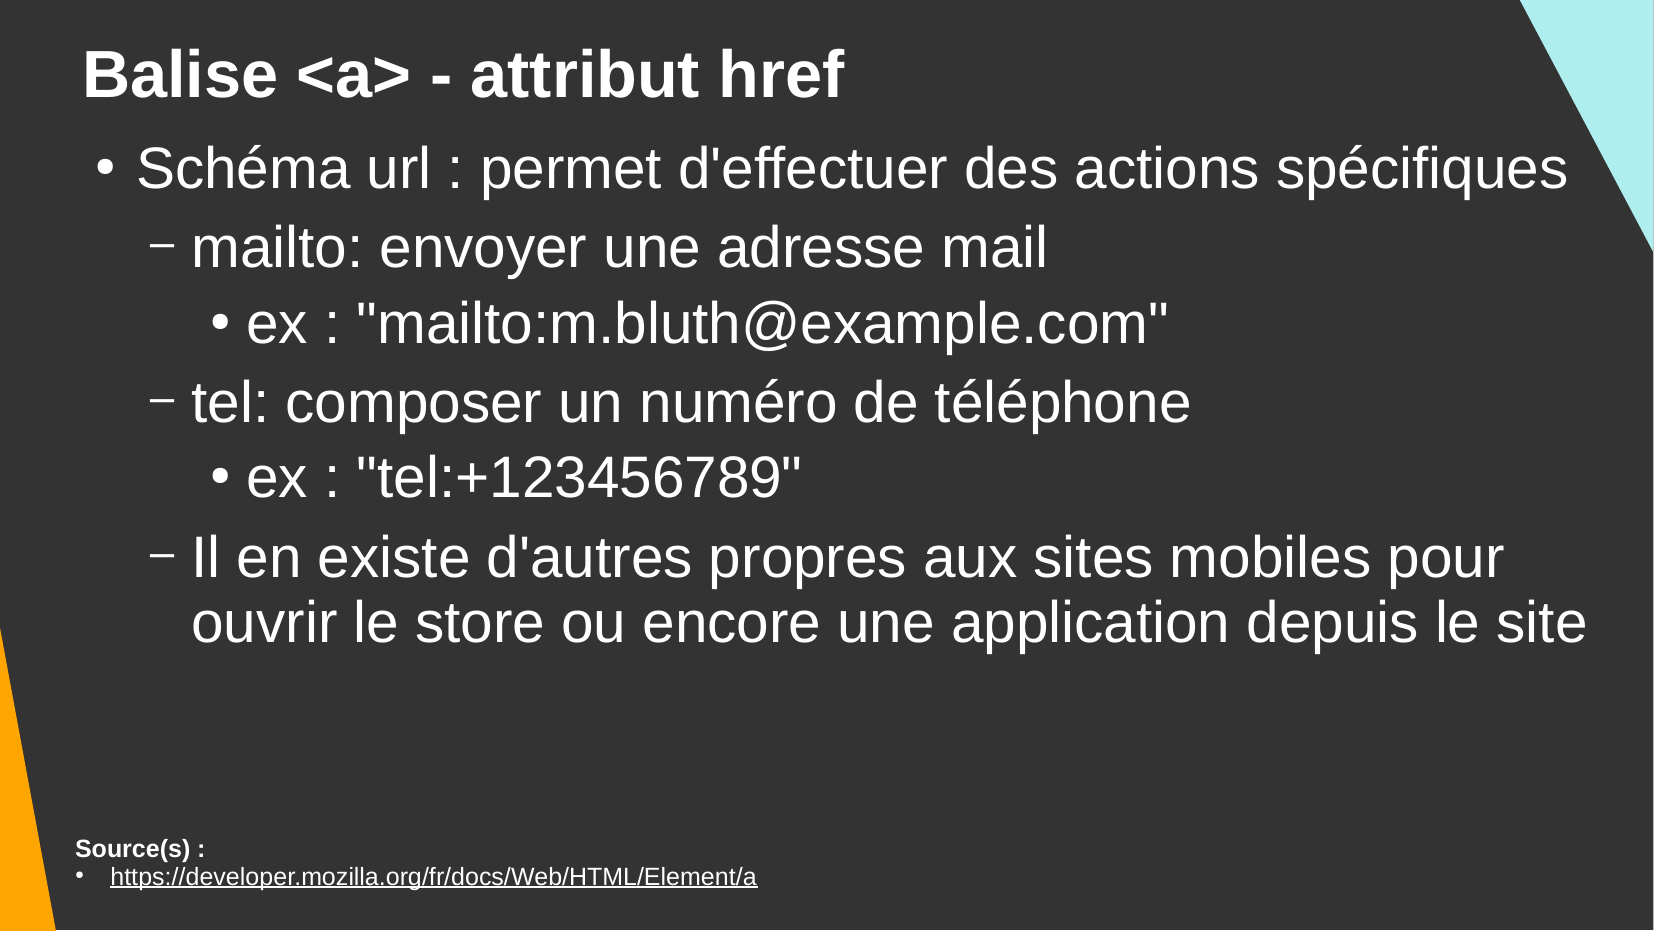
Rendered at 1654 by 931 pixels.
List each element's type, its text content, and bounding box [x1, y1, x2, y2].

list Schéma url : permet d'effectuer des actions spécifiques mailto: envoyer une adresse mail ex : "mailto:m.bluth@example.com" tel: composer un numéro de téléphone ex : "tel:+123456789" Il en existe d'autres propres aux sites mobiles pour ouvrir le store ou encore une application depuis le site [80, 135, 1605, 697]
text_box Source(s) : https://developer.mozilla.org/fr/docs/Web/HTML/Element/a [60, 826, 1546, 931]
text_box [0, 627, 56, 931]
title Balise <a> - attribut href [82, 37, 1571, 114]
text_box [1519, 0, 1654, 254]
